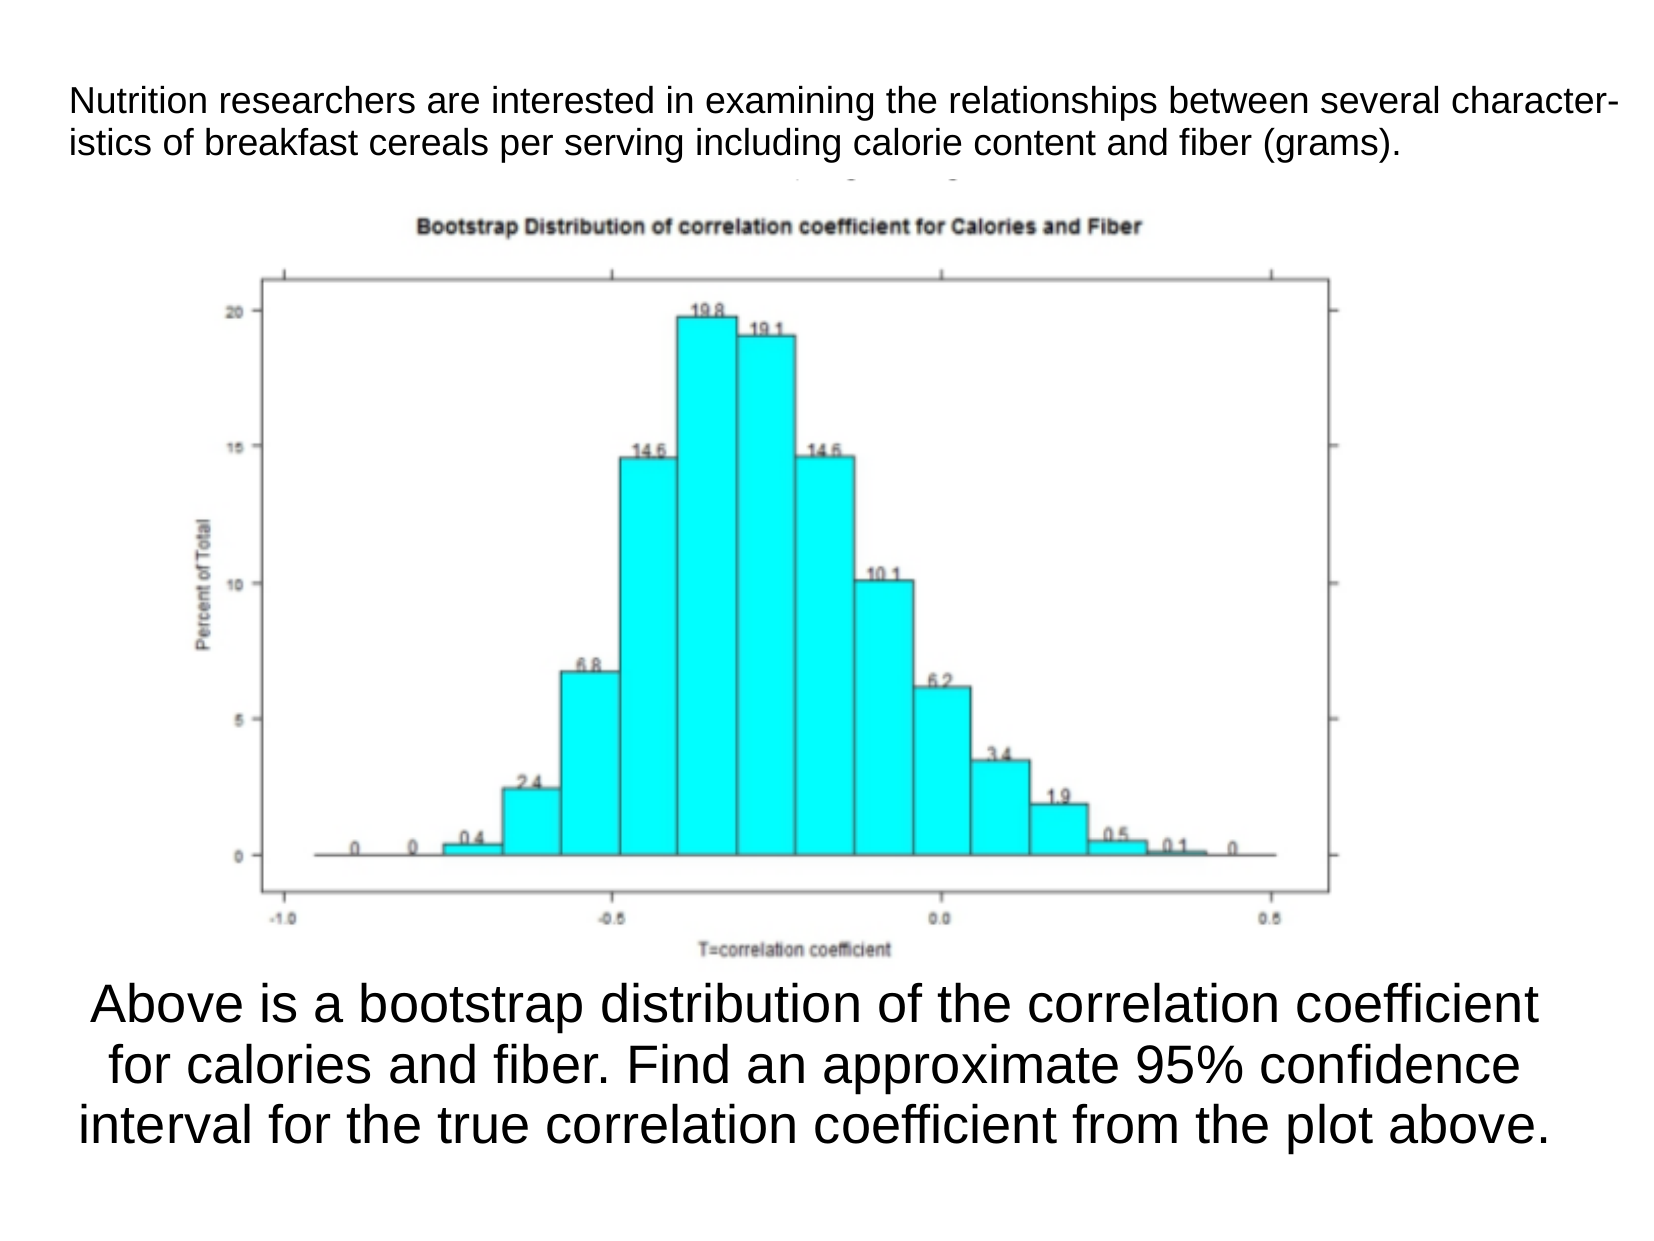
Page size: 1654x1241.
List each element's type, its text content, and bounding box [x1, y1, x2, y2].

text_box Nutrition researchers are interested in examining the relationships between several character- istics of breakfast cereals per serving including calorie content and fiber (grams). [54, 72, 1636, 256]
subtitle Above is a bootstrap distribution of the correlation coefficient for calories and fiber. Find an approximate 95% confidence interval for the true correlation coefficient from the plot above. [71, 840, 1561, 1241]
picture [150, 256, 1456, 978]
